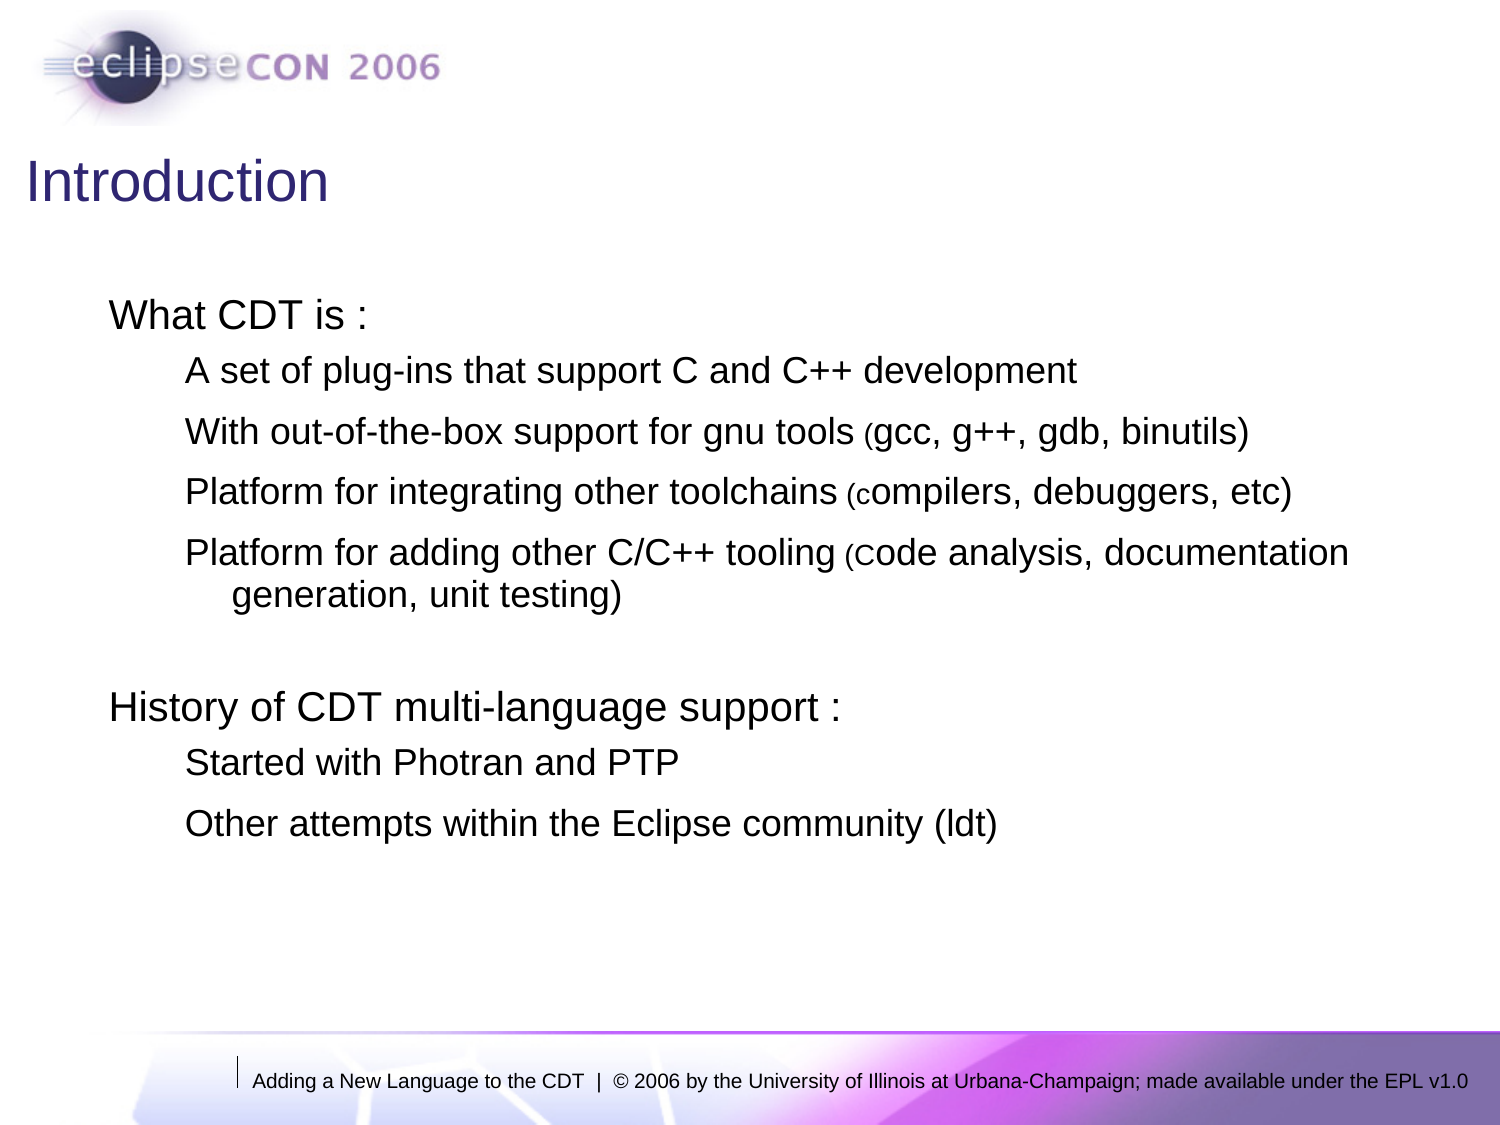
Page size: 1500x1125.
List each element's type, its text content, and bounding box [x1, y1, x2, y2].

list What CDT is : A set of plug-ins that support C and C++ development With out-of-the-box support for gnu tools (gcc, g++, gdb, binutils) Platform for integrating other toolchains (compilers, debuggers, etc) Platform for adding other C/C++ tooling (Code analysis, documentation generation, unit testing) History of CDT multi-language support : Started with Photran and PTP Other attempts within the Eclipse community (ldt) [108, 291, 1378, 932]
picture [31, 10, 1040, 126]
picture [0, 1031, 1500, 1125]
title Introduction [25, 142, 1378, 225]
